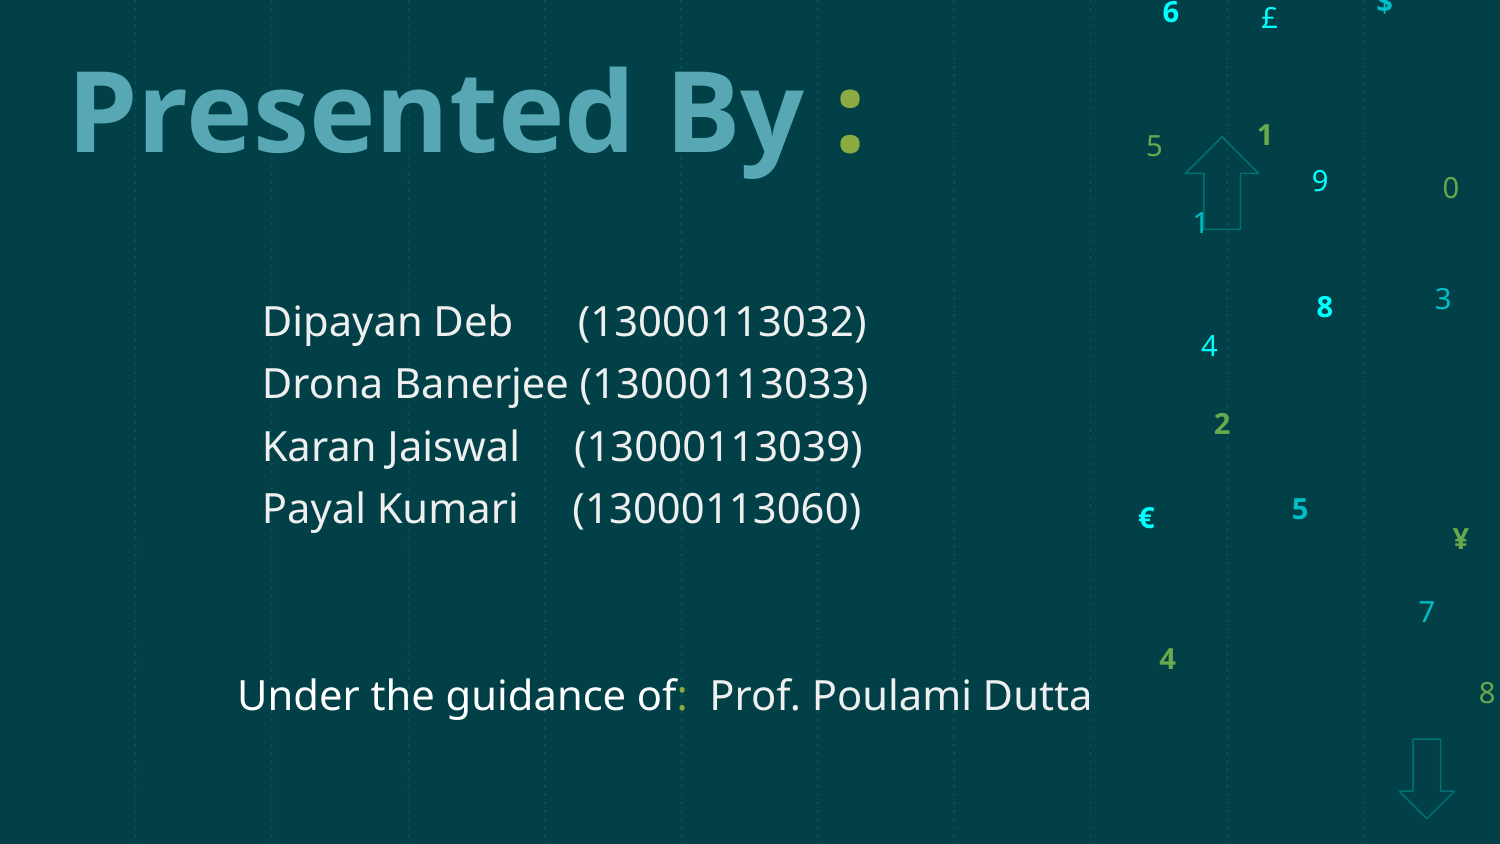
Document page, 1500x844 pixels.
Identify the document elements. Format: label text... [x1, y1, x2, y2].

title Presented By : [52, 0, 1134, 191]
subtitle Dipayan Deb (13000113032) Drona Banerjee (13000113033) Karan Jaiswal (13000113039) Payal Kumari (13000113060) [246, 279, 1329, 522]
list Under the guidance of: Prof. Poulami Dutta [222, 653, 1304, 844]
